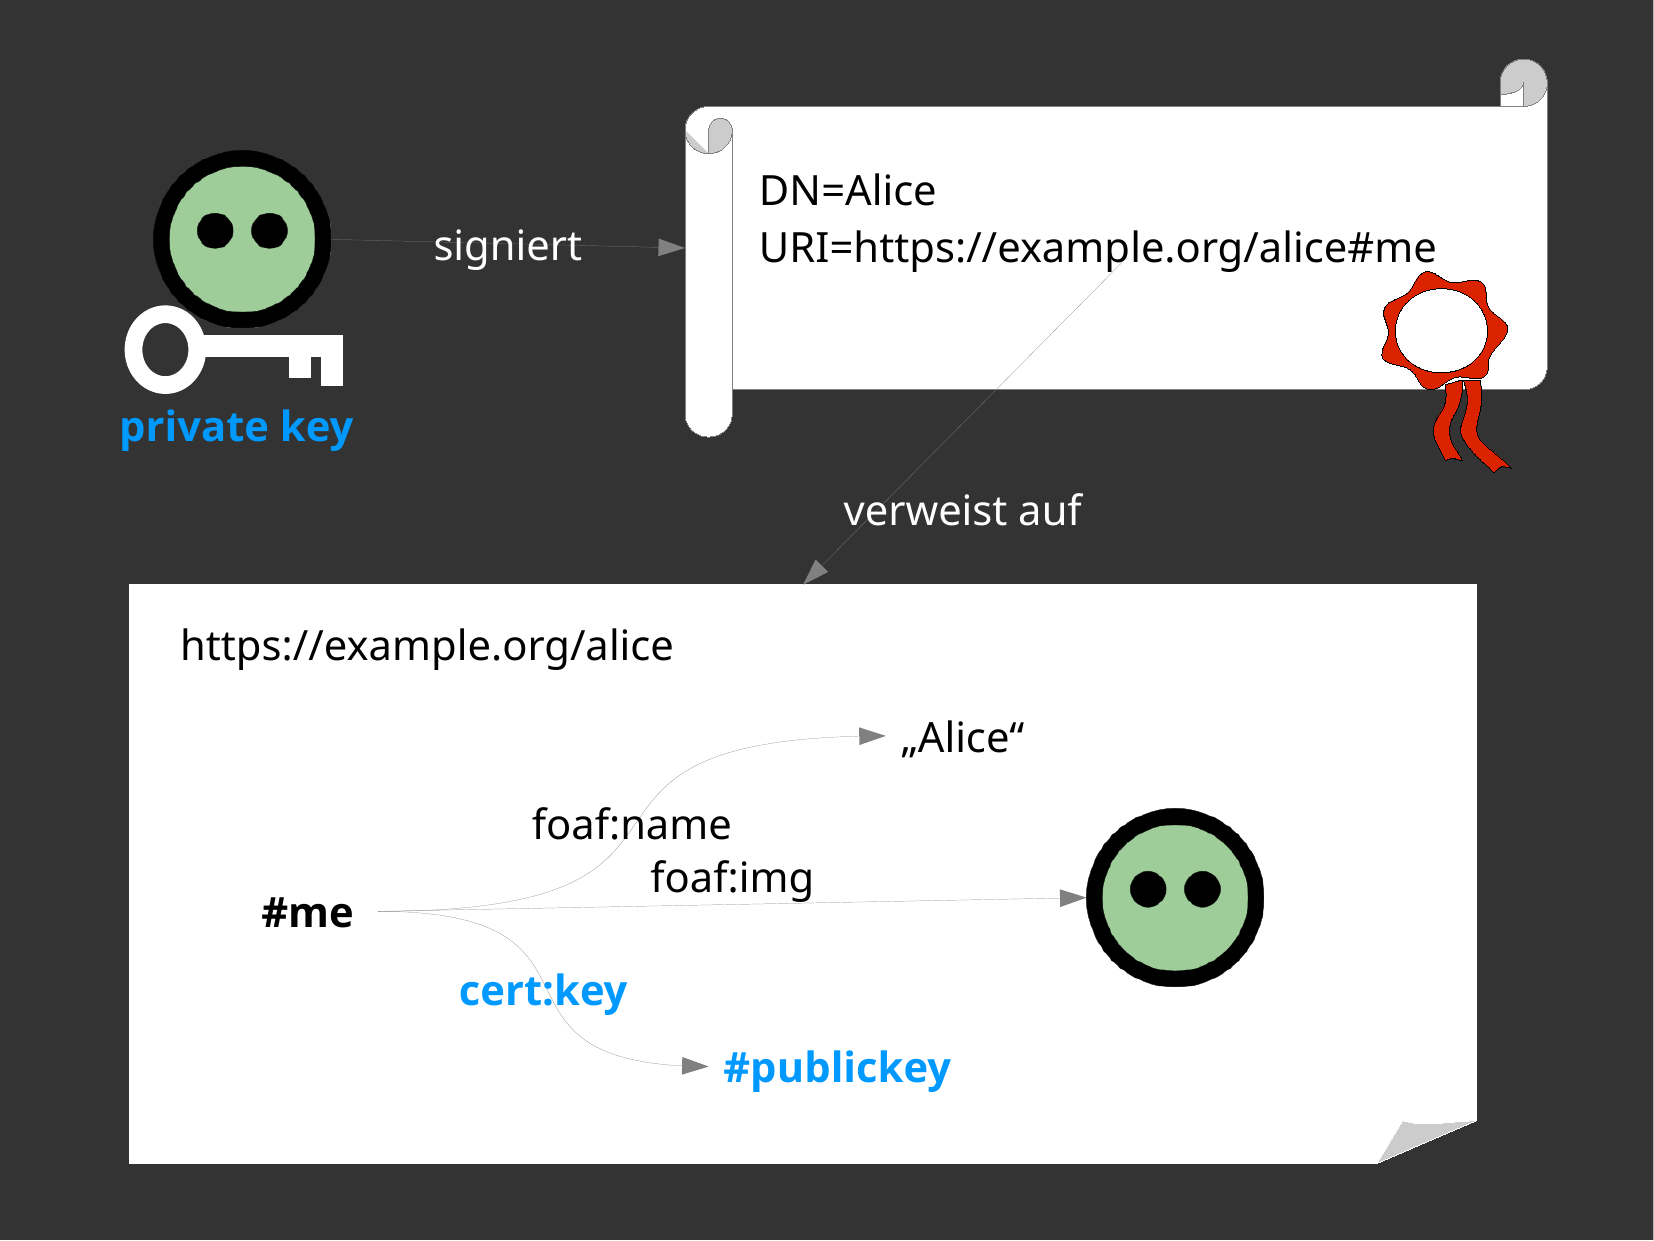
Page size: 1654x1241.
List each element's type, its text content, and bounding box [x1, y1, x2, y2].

picture [1086, 808, 1264, 987]
text_box DN=Alice URI=https://example.org/alice#me [744, 153, 1501, 263]
text_box [133, 314, 343, 386]
text_box #me [246, 875, 378, 938]
text_box #publickey [708, 1030, 1075, 1093]
text_box [685, 59, 1548, 473]
text_box [129, 584, 1477, 1164]
picture [153, 150, 331, 328]
text_box „Alice“ [885, 699, 1075, 762]
text_box private key [82, 389, 390, 452]
text_box https://example.org/alice [165, 608, 840, 671]
